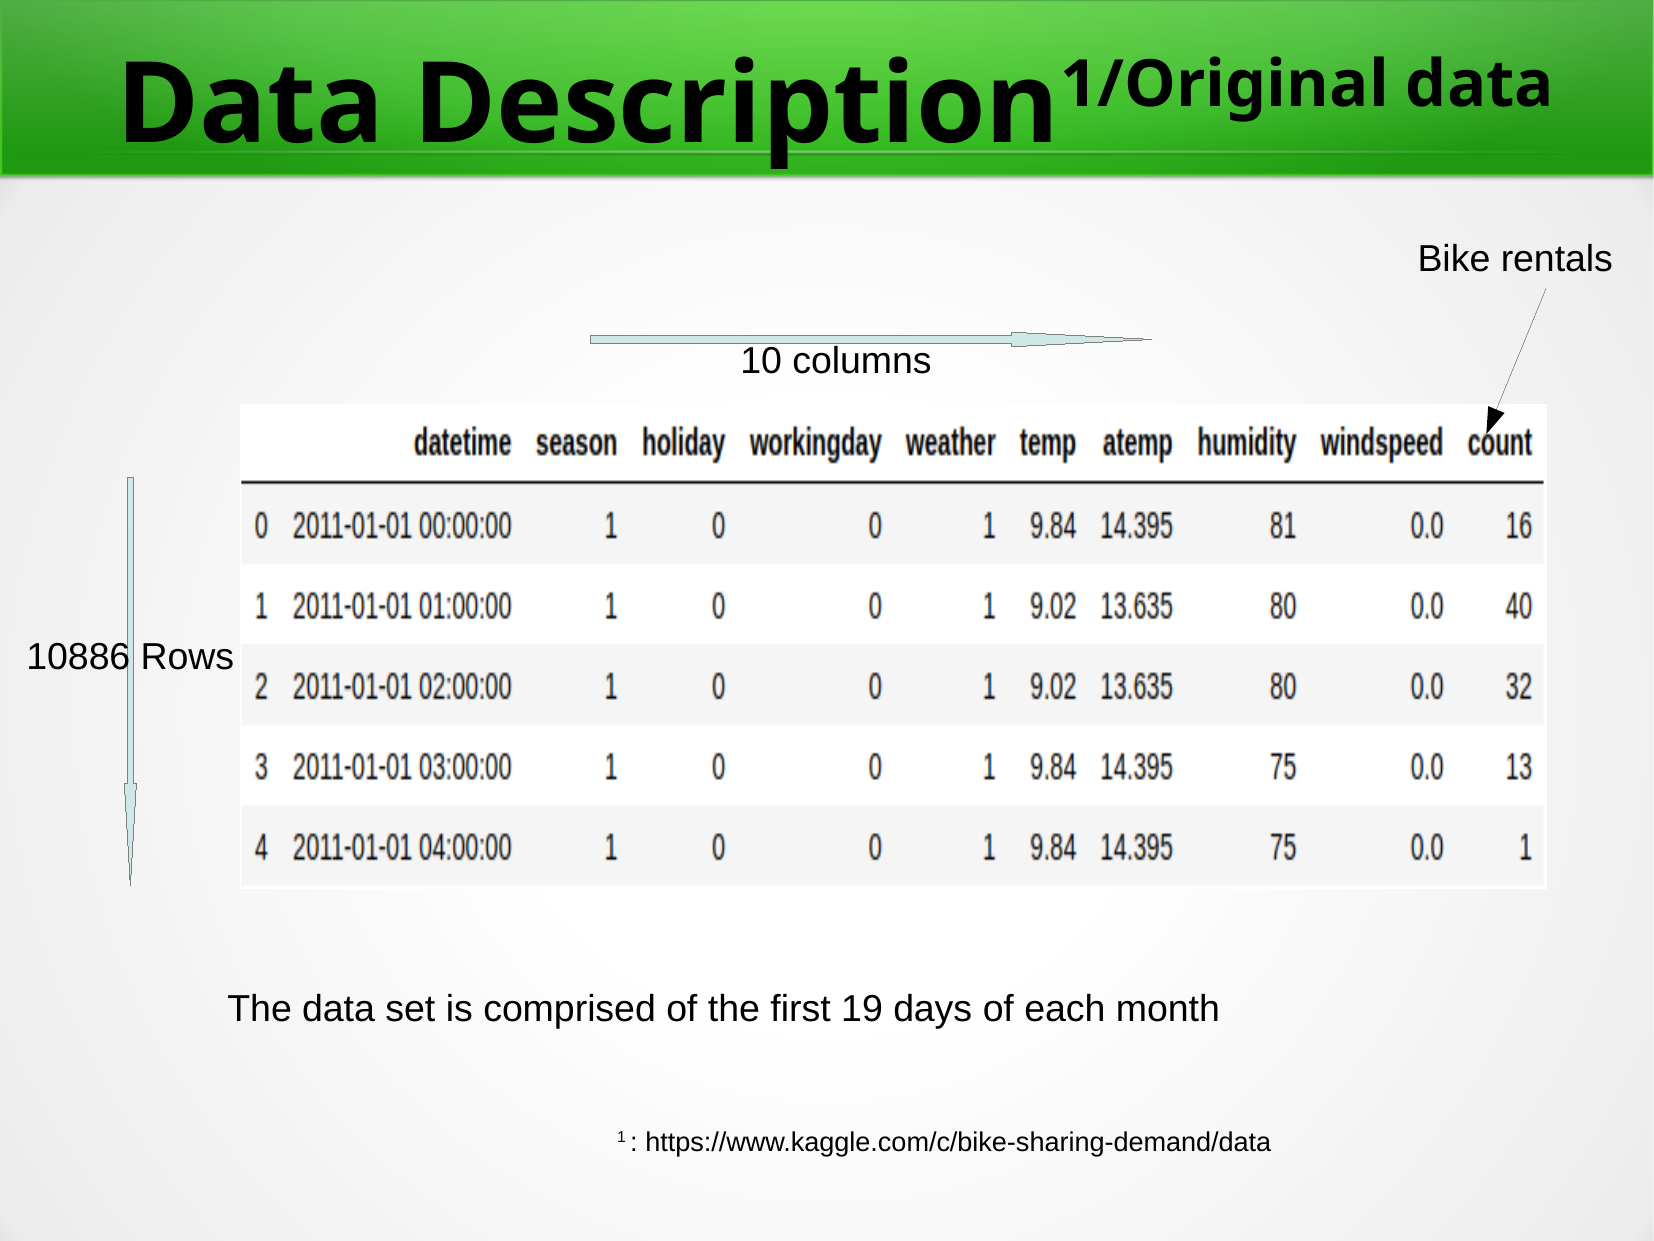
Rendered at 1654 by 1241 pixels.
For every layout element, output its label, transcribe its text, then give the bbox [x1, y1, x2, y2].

picture [240, 404, 1547, 889]
list [64, 265, 1570, 931]
title Data Description1/Original data [82, 11, 1589, 187]
picture [0, 0, 1654, 1241]
text_box Bike rentals [1402, 230, 1654, 318]
text_box The data set is comprised of the first 19 days of each month [212, 980, 1335, 1038]
text_box 10886 Rows [124, 477, 137, 886]
text_box 10 columns [590, 332, 1152, 347]
title [64, 42, 1570, 235]
picture [52, 646, 63, 667]
text_box 1 : https://www.kaggle.com/c/bike-sharing-demand/data [602, 1119, 1654, 1241]
